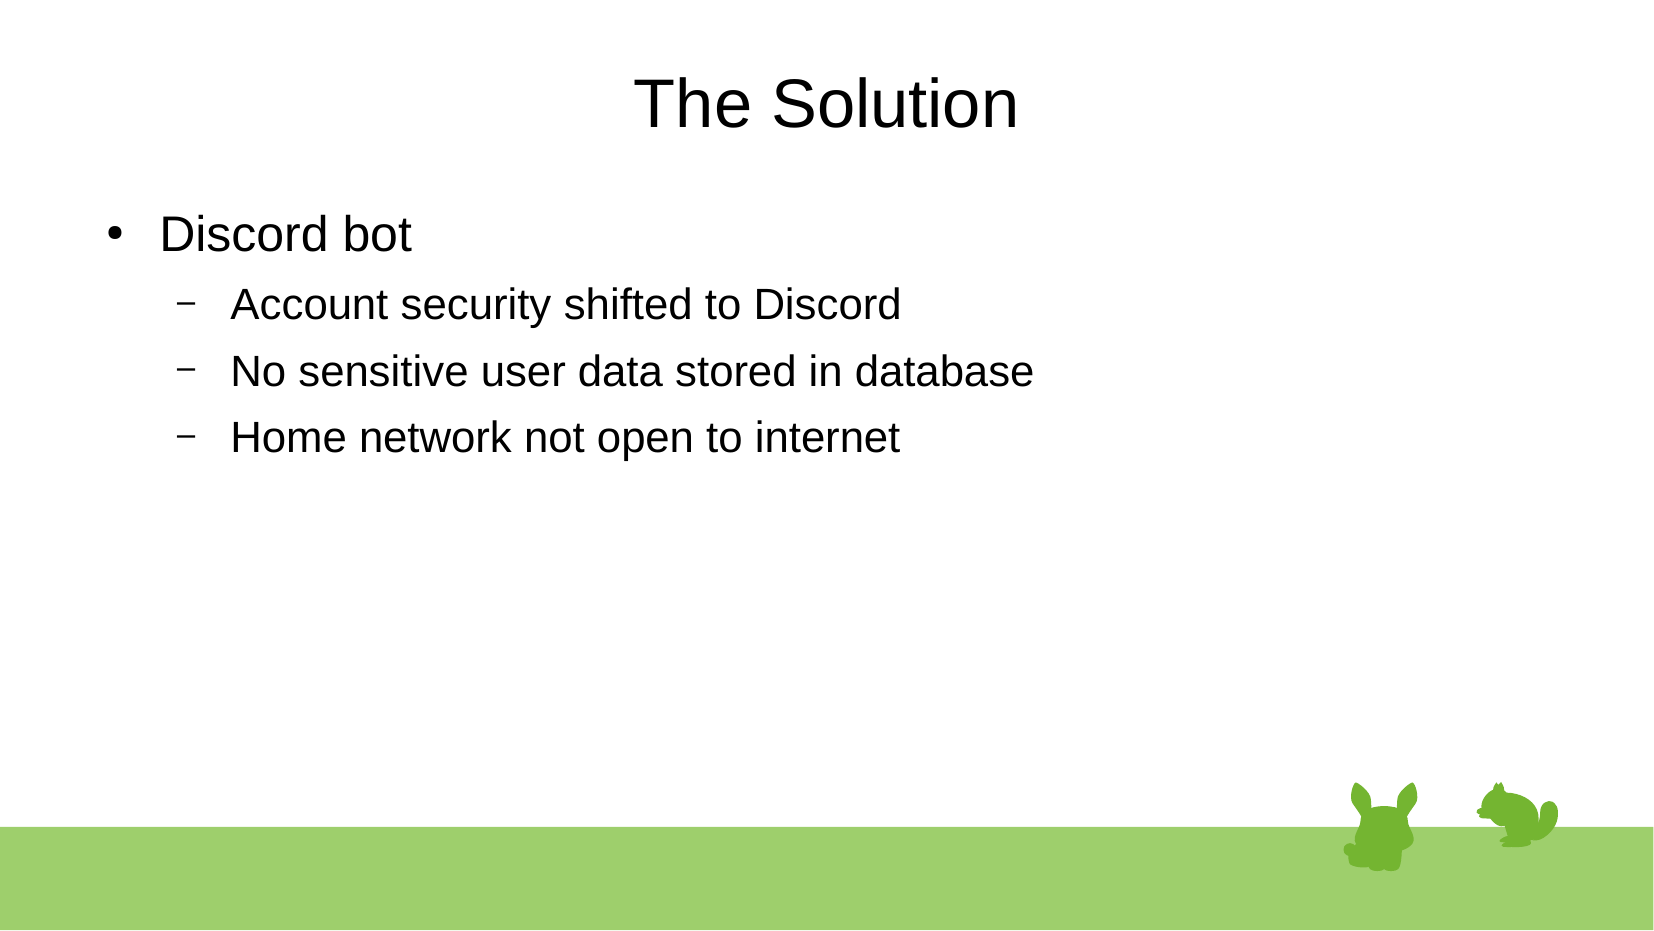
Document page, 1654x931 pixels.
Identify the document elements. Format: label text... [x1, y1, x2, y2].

title The Solution [88, 29, 1565, 178]
list Discord bot Account security shifted to Discord No sensitive user data stored in database Home network not open to internet [88, 206, 1565, 739]
